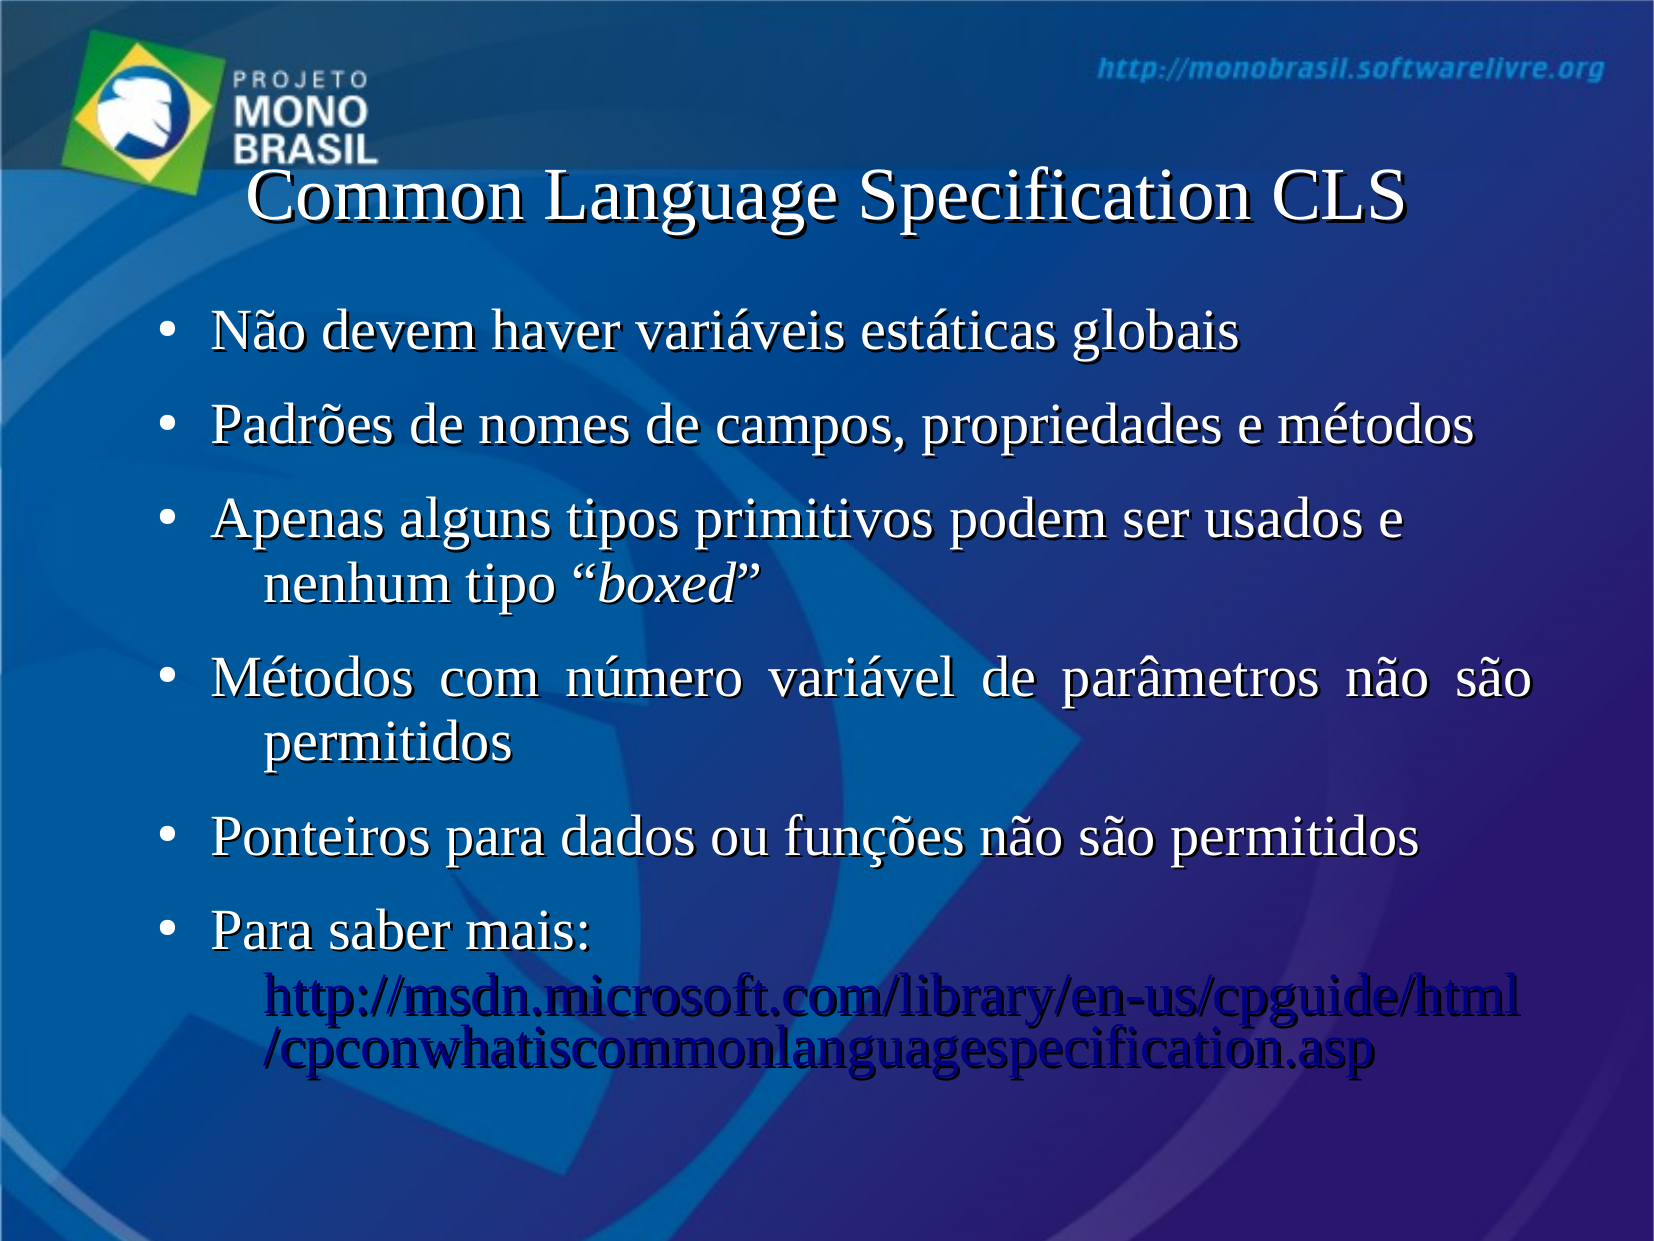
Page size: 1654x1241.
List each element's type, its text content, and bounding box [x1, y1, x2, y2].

picture [0, 0, 1654, 1241]
list Não devem haver variáveis estáticas globais Padrões de nomes de campos, propriedades e métodos Apenas alguns tipos primitivos podem ser usados e nenhum tipo “boxed” Métodos com número variável de parâmetros não são permitidos Ponteiros para dados ou funções não são permitidos Para saber mais: http://msdn.microsoft.com/library/en-us/cpguide/html/cpconwhatiscommonlanguagespecification.asp [121, 297, 1534, 1083]
title Common Language Specification CLS [121, 91, 1534, 297]
